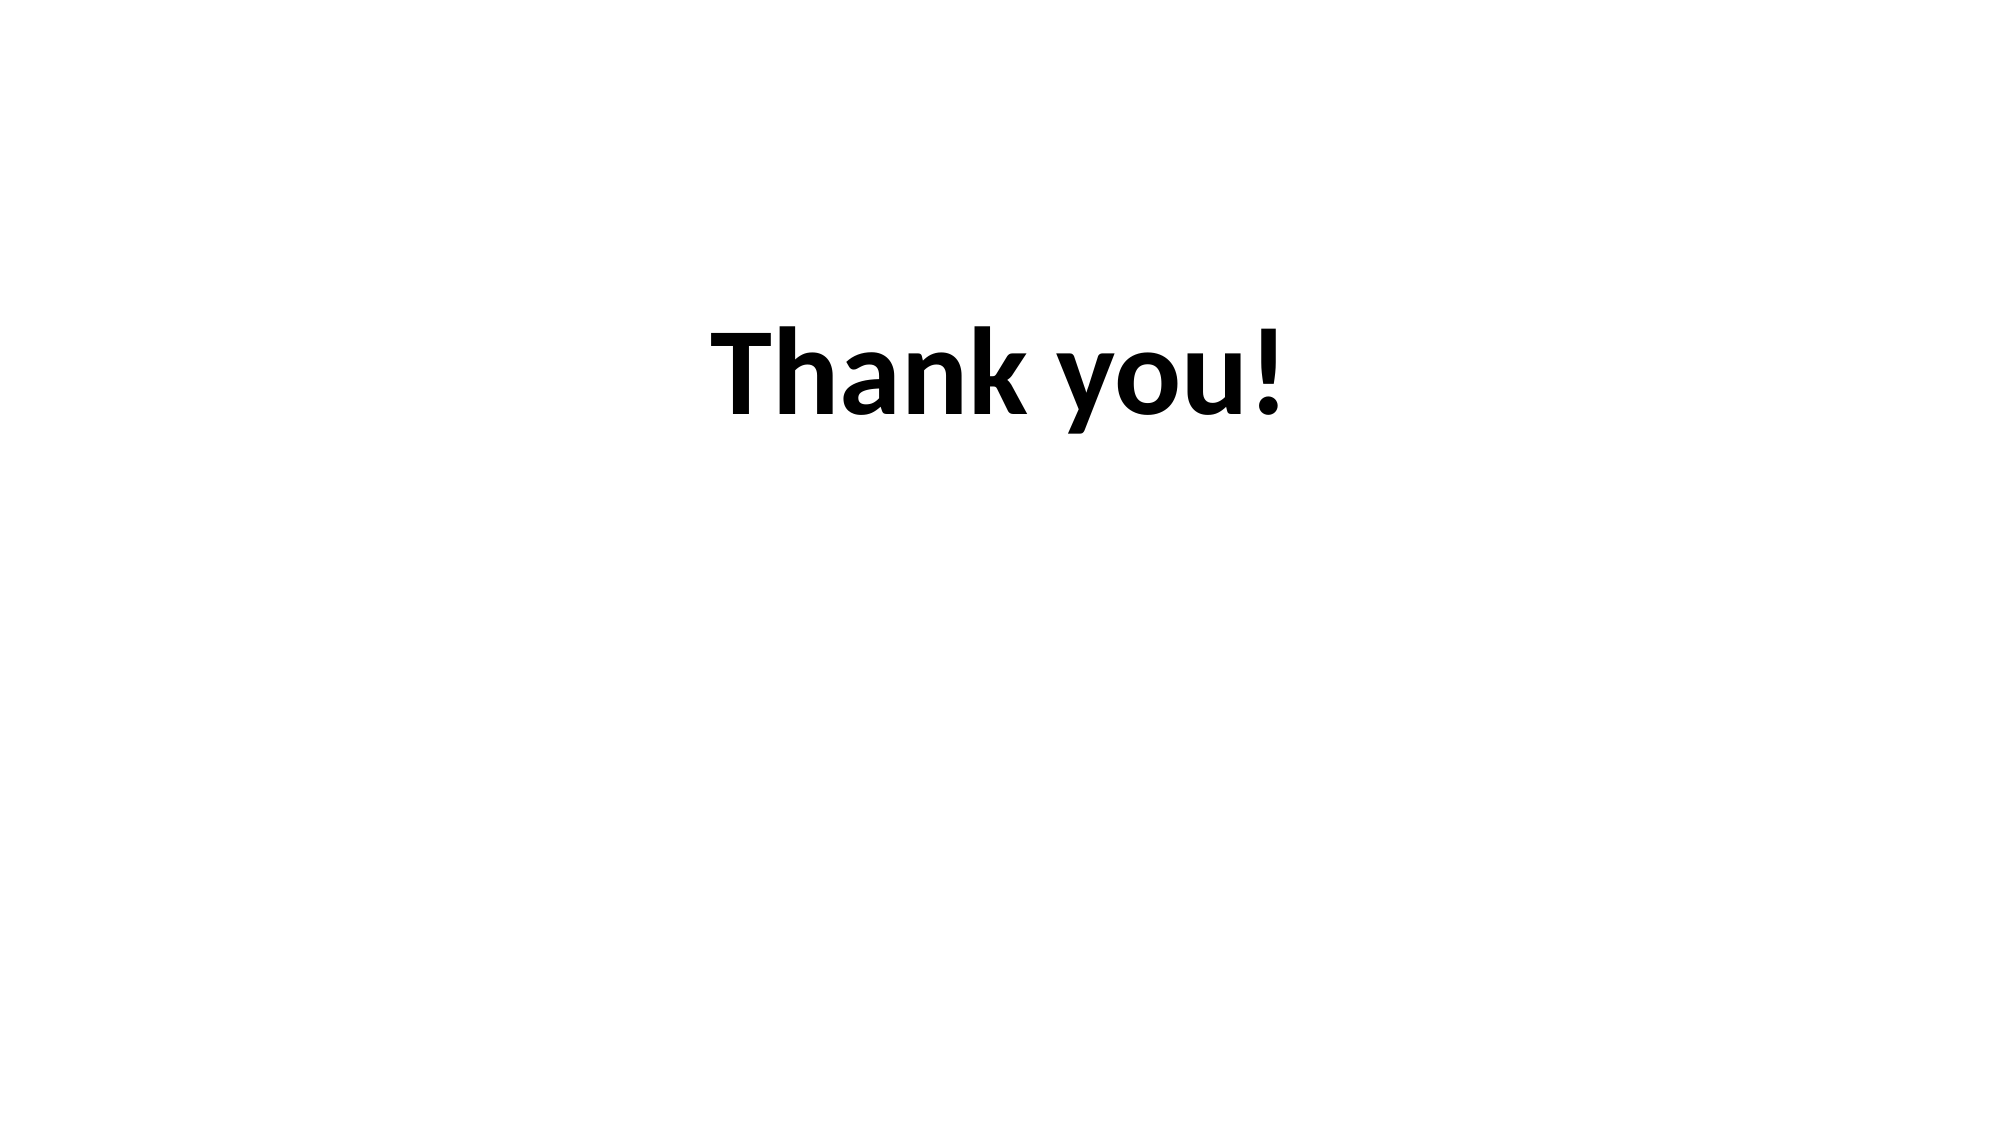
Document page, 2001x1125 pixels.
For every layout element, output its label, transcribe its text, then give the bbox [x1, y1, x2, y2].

list Thank you! [137, 299, 1863, 1014]
